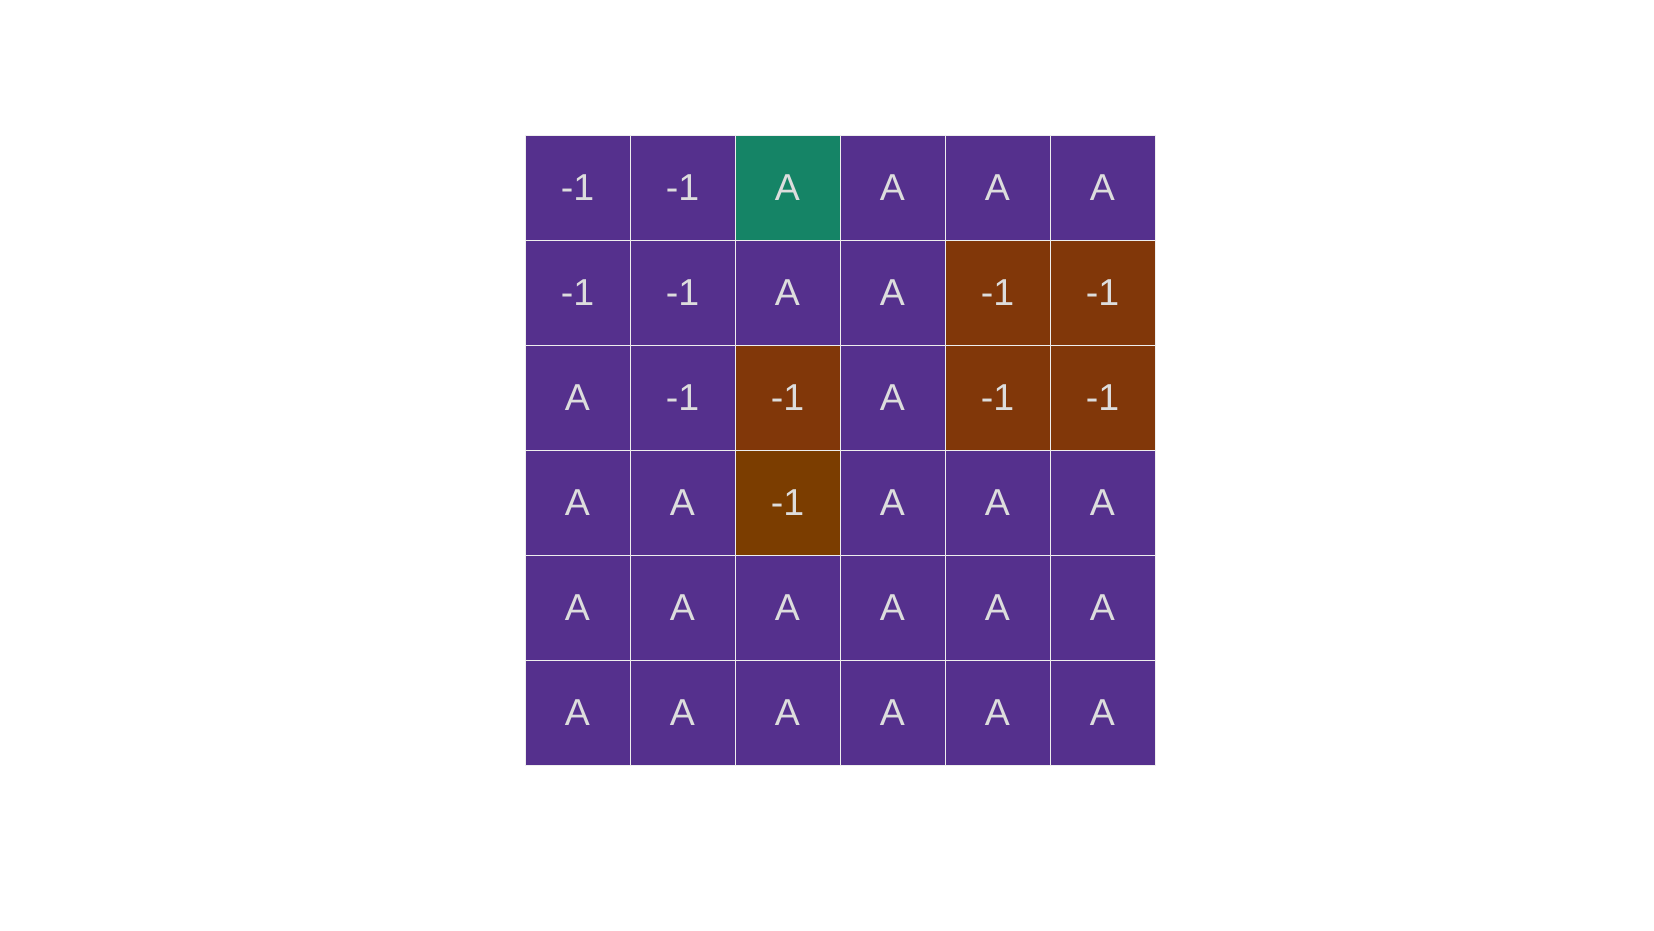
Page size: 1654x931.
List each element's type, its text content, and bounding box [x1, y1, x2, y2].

text_box A [840, 240, 945, 345]
text_box A [840, 345, 945, 450]
text_box -1 [525, 240, 630, 345]
text_box A [1050, 660, 1156, 766]
text_box A [630, 660, 735, 766]
text_box A [1050, 555, 1156, 660]
text_box A [735, 660, 840, 766]
text_box A [945, 660, 1050, 766]
text_box -1 [945, 345, 1050, 450]
text_box -1 [630, 345, 735, 450]
text_box -1 [630, 240, 735, 345]
text_box -1 [1050, 240, 1156, 345]
text_box A [840, 450, 945, 555]
text_box A [1050, 135, 1156, 240]
text_box -1 [525, 135, 630, 240]
text_box A [840, 555, 945, 660]
text_box -1 [630, 135, 735, 240]
text_box -1 [1050, 345, 1156, 450]
text_box A [735, 240, 840, 345]
text_box A [945, 450, 1050, 555]
text_box A [525, 450, 630, 555]
text_box -1 [735, 345, 840, 450]
text_box A [735, 555, 840, 660]
text_box A [525, 345, 630, 450]
text_box A [630, 555, 735, 660]
text_box A [840, 135, 945, 240]
text_box A [735, 135, 840, 240]
text_box A [1050, 450, 1156, 555]
text_box A [840, 660, 945, 766]
text_box -1 [945, 240, 1050, 345]
text_box -1 [735, 450, 840, 555]
text_box A [525, 555, 630, 660]
text_box A [945, 135, 1050, 240]
text_box A [525, 660, 630, 766]
text_box A [630, 450, 735, 555]
text_box A [945, 555, 1050, 660]
